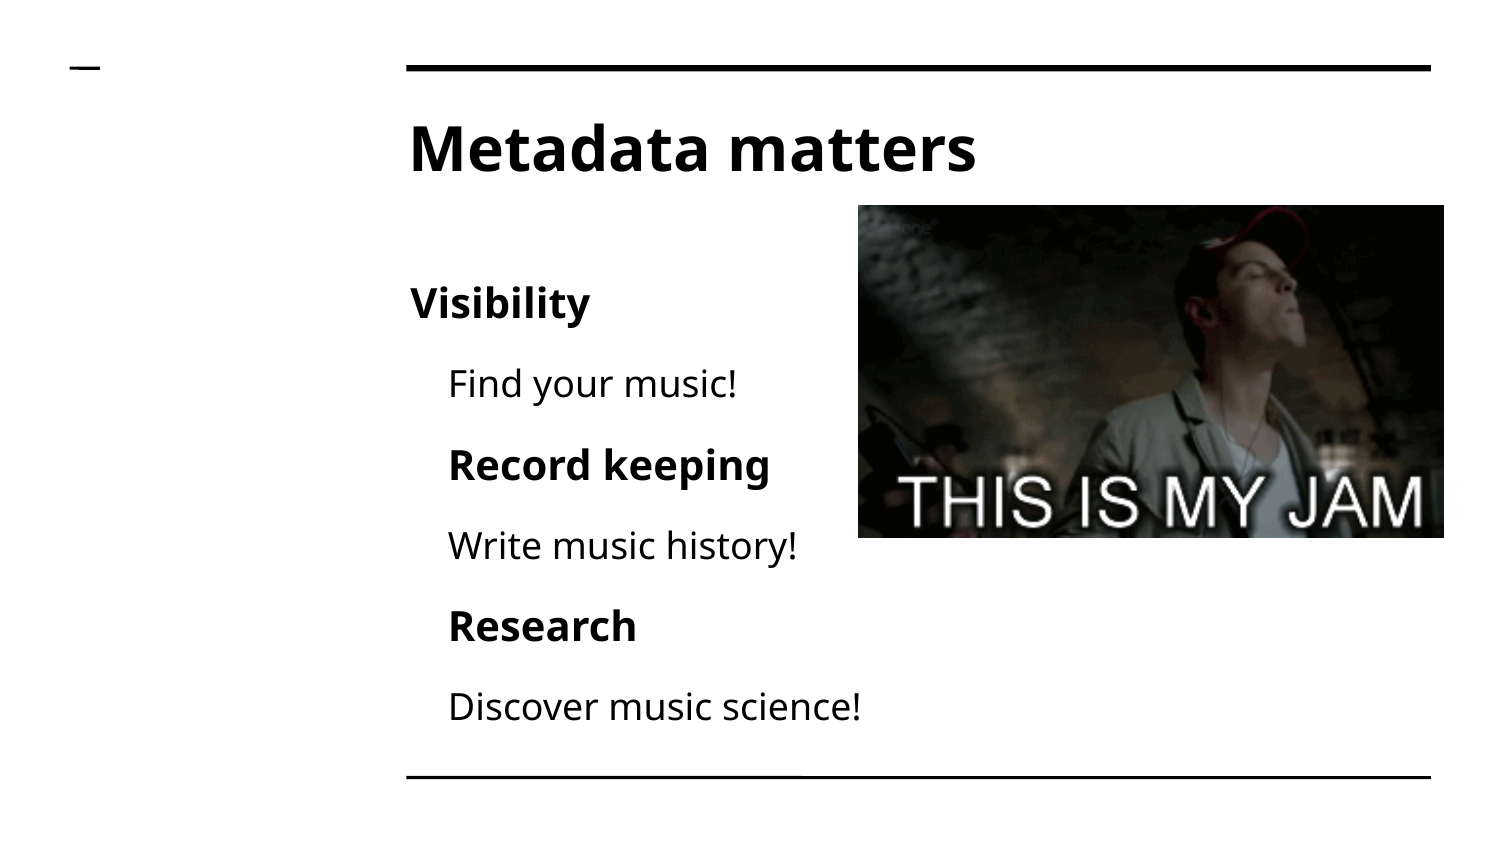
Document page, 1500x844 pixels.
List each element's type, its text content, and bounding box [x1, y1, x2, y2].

picture [858, 205, 1444, 538]
title Metadata matters [393, 94, 1431, 199]
list Visibility Find your music! Record keeping Write music history! Research Discover music science! [395, 261, 1433, 755]
